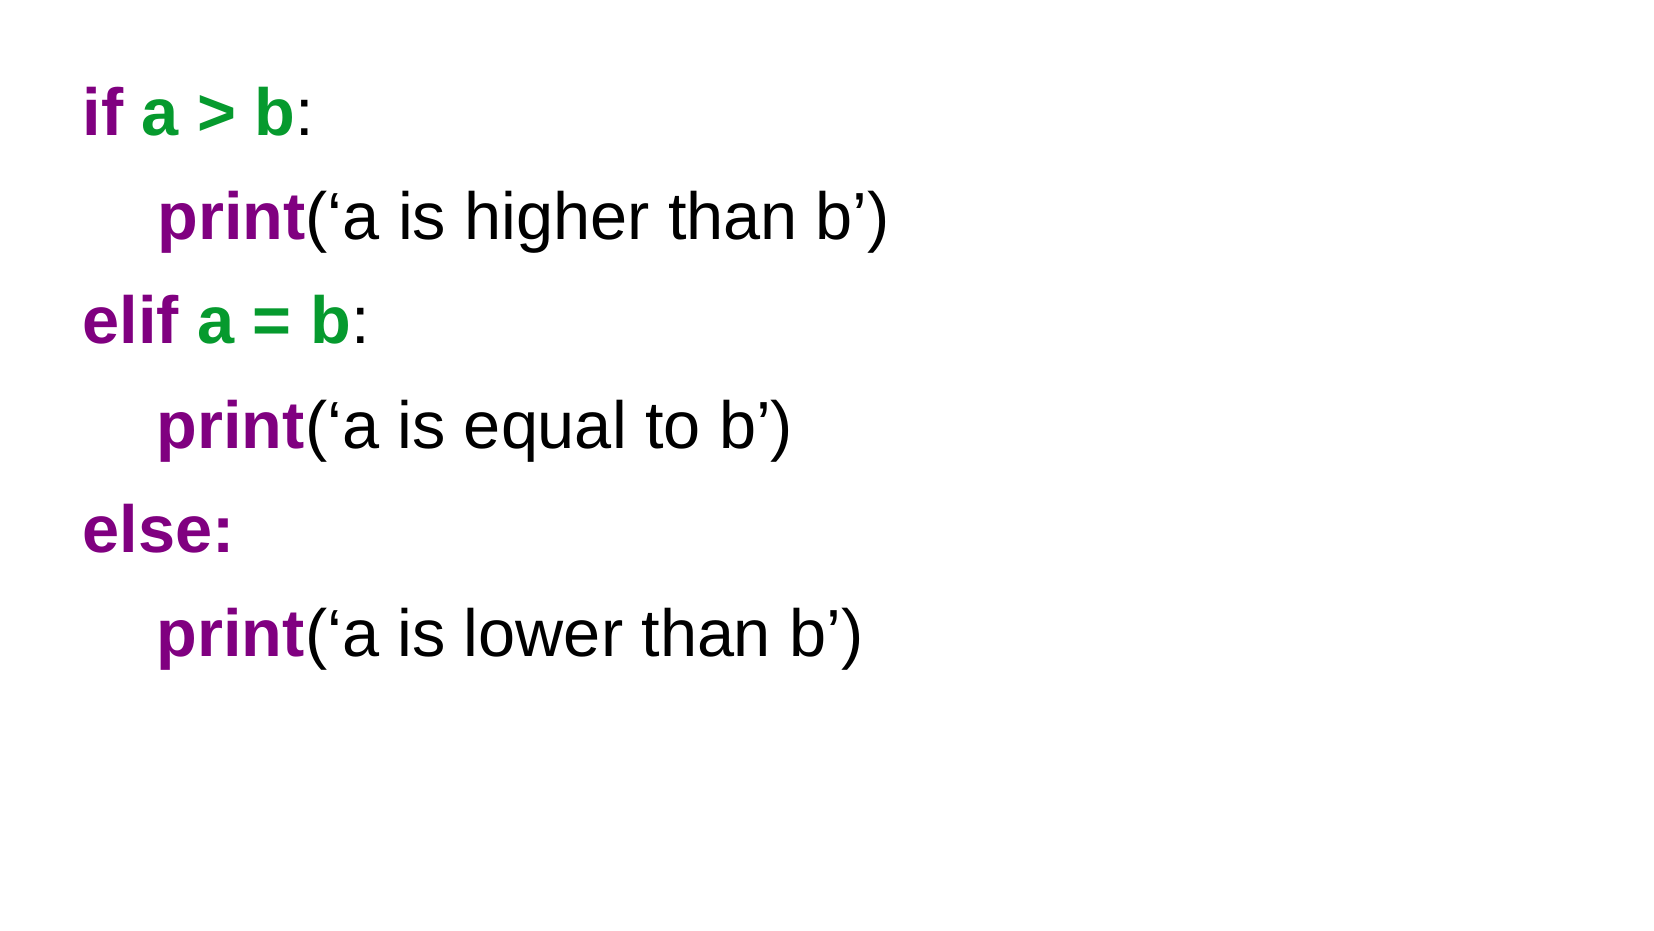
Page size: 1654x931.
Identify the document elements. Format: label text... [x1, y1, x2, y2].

list if a > b: print(‘a is higher than b’) elif a = b: print(‘a is equal to b’) else: print(‘a is lower than b’) [82, 75, 1571, 758]
